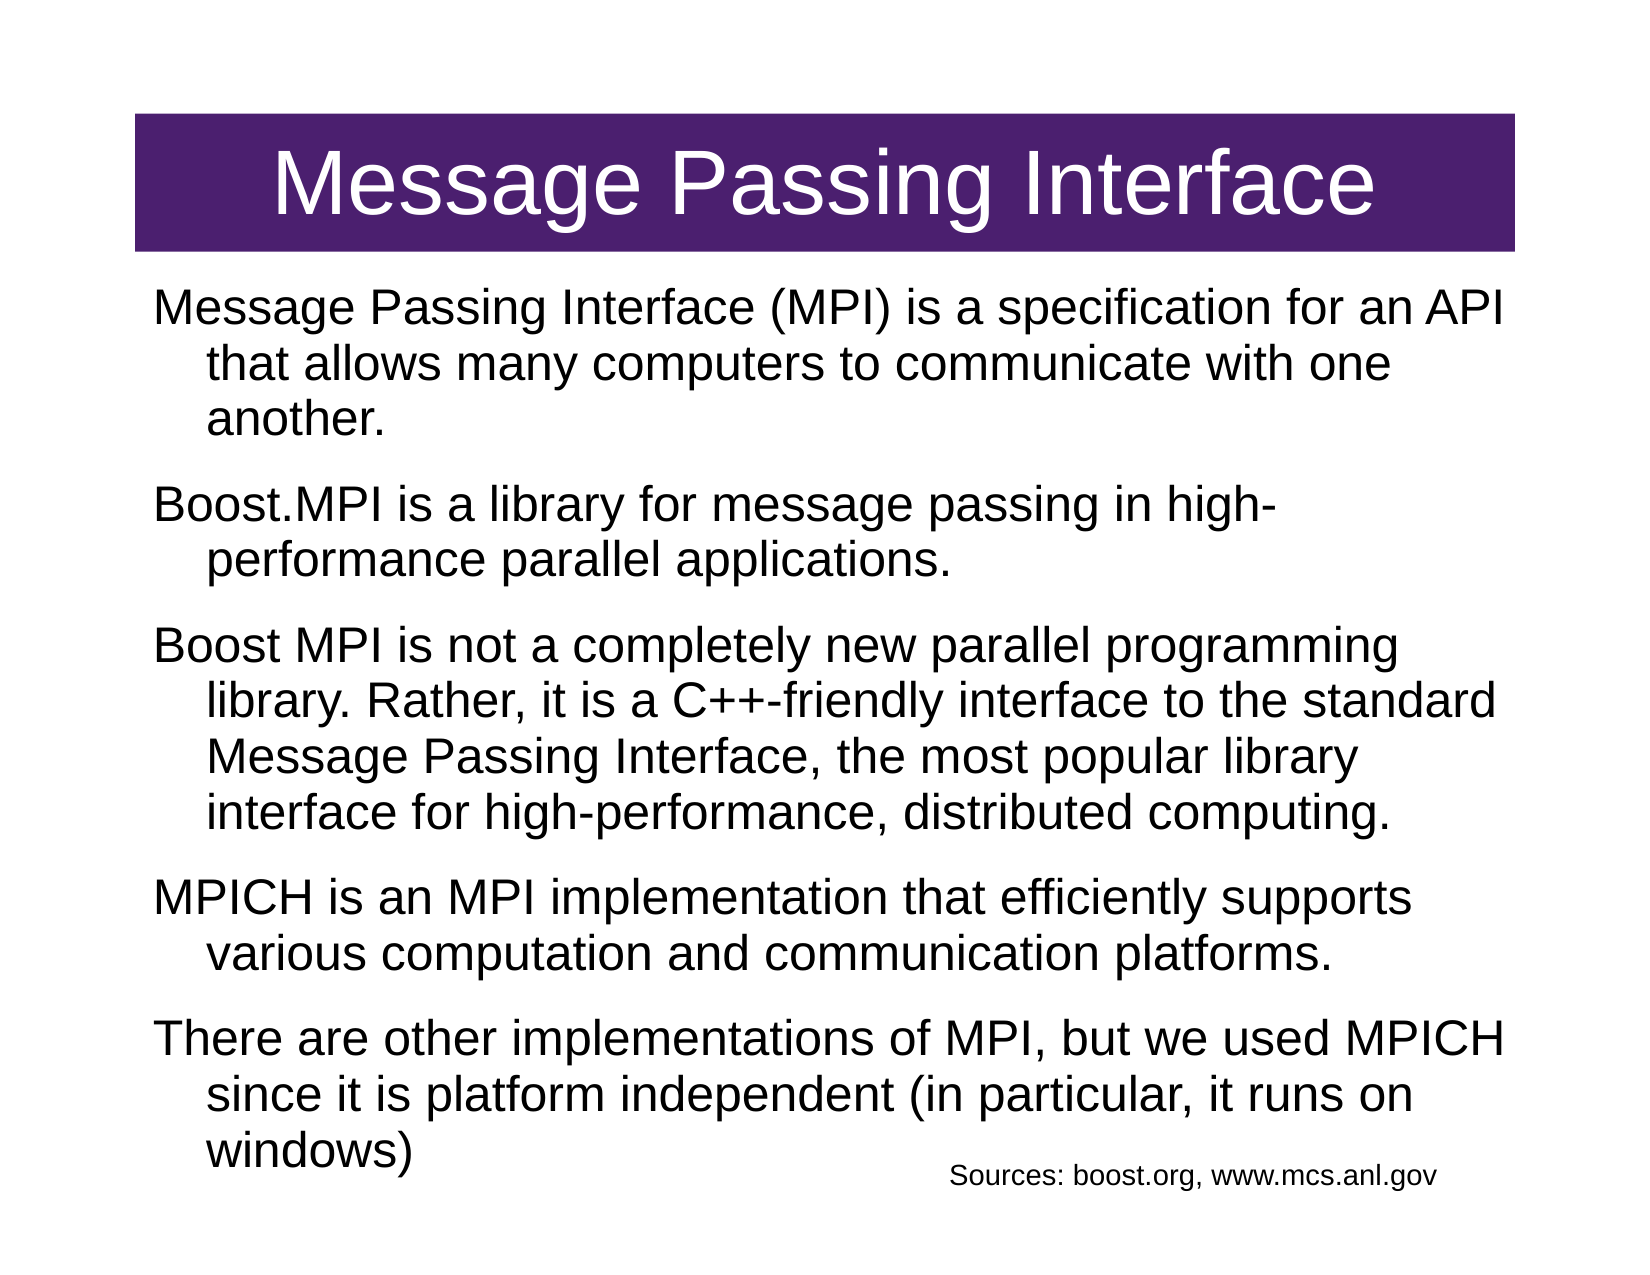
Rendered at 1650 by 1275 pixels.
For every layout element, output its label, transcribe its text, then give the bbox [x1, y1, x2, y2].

text_box Sources: boost.org, www.mcs.anl.gov [934, 1151, 1592, 1199]
list Message Passing Interface (MPI) is a specification for an API that allows many computers to communicate with one another. Boost.MPI is a library for message passing in high-performance parallel applications. Boost MPI is not a completely new parallel programming library. Rather, it is a C++-friendly interface to the standard Message Passing Interface, the most popular library interface for high-performance, distributed computing. MPICH is an MPI implementation that efficiently supports various computation and communication platforms. There are other implementations of MPI, but we used MPICH since it is platform independent (in particular, it runs on windows) [135, 279, 1515, 1178]
title Message Passing Interface [135, 113, 1515, 252]
